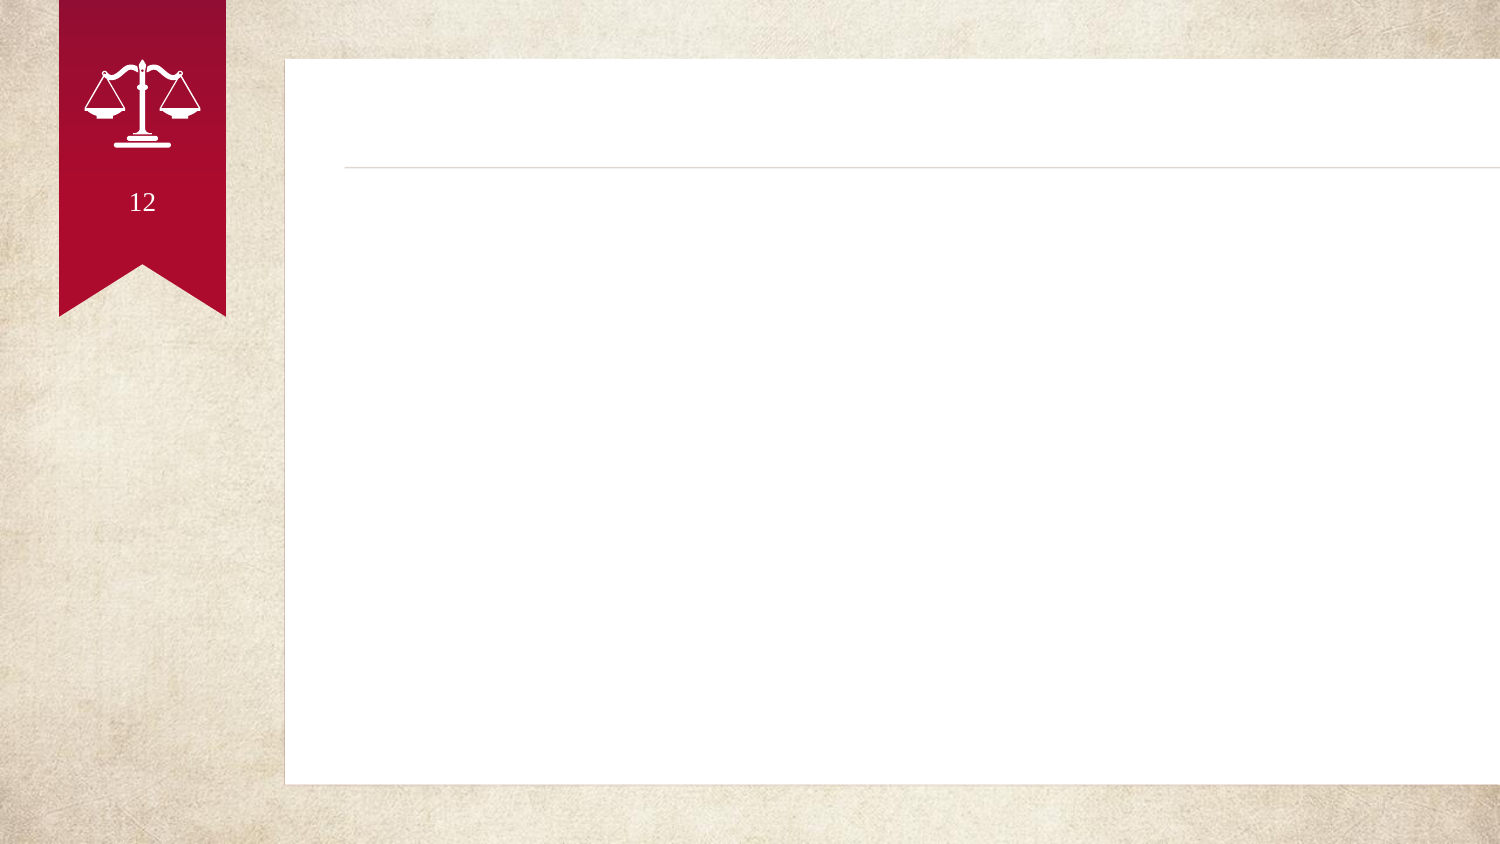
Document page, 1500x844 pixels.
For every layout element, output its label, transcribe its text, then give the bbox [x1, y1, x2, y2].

picture [0, 0, 1500, 844]
text_box <number> [58, 167, 226, 233]
